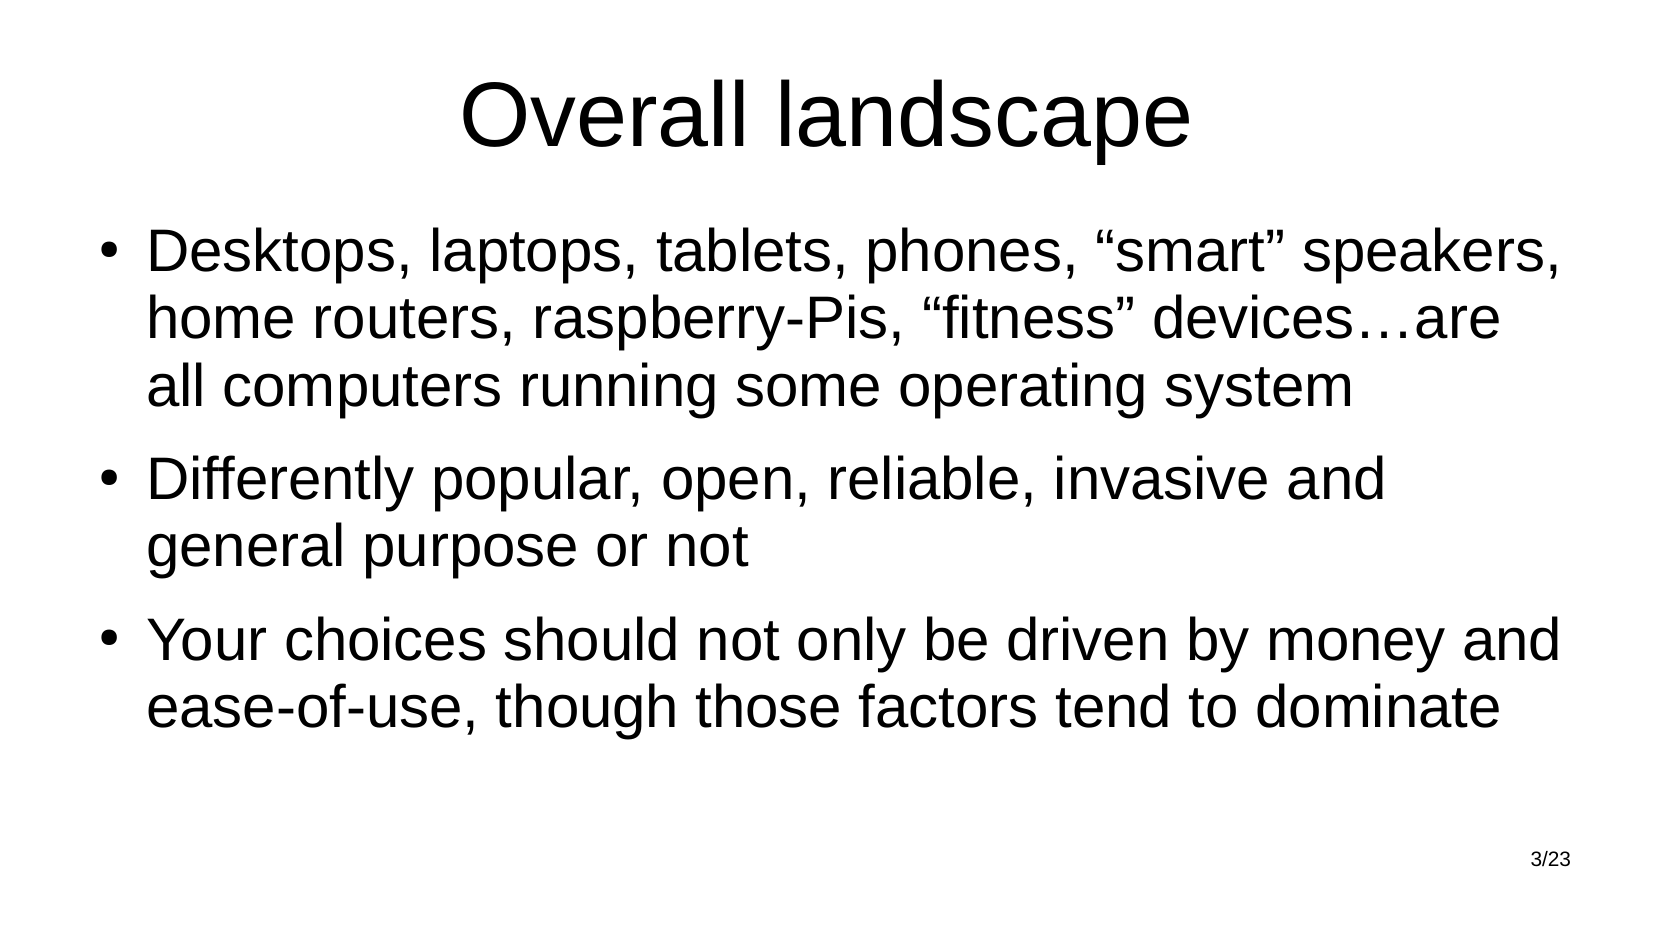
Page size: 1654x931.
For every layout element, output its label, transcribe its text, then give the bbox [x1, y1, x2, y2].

list Desktops, laptops, tablets, phones, “smart” speakers, home routers, raspberry-Pis, “fitness” devices…are all computers running some operating system Differently popular, open, reliable, invasive and general purpose or not Your choices should not only be driven by money and ease-of-use, though those factors tend to dominate [82, 217, 1571, 758]
title Overall landscape [82, 37, 1571, 193]
